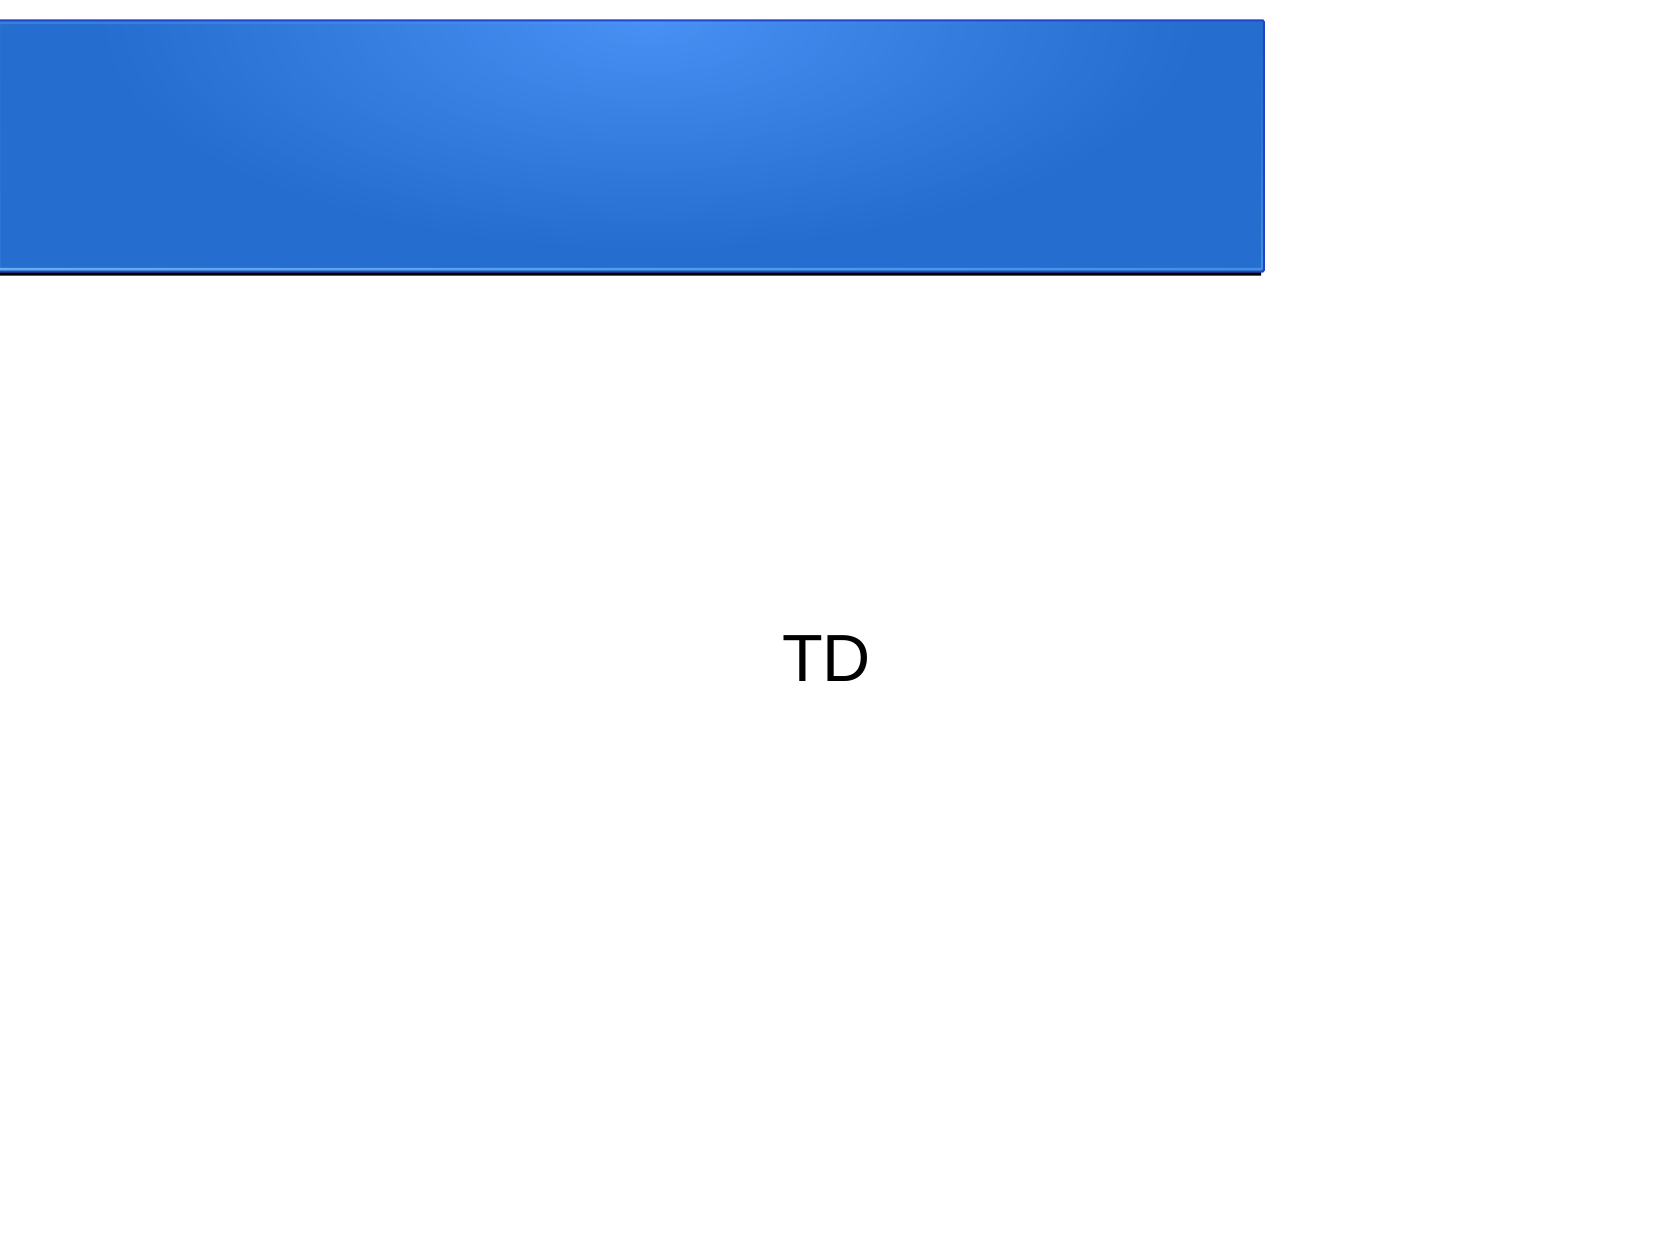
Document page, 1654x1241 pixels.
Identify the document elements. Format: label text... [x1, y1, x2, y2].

subtitle TD [82, 299, 1571, 1019]
